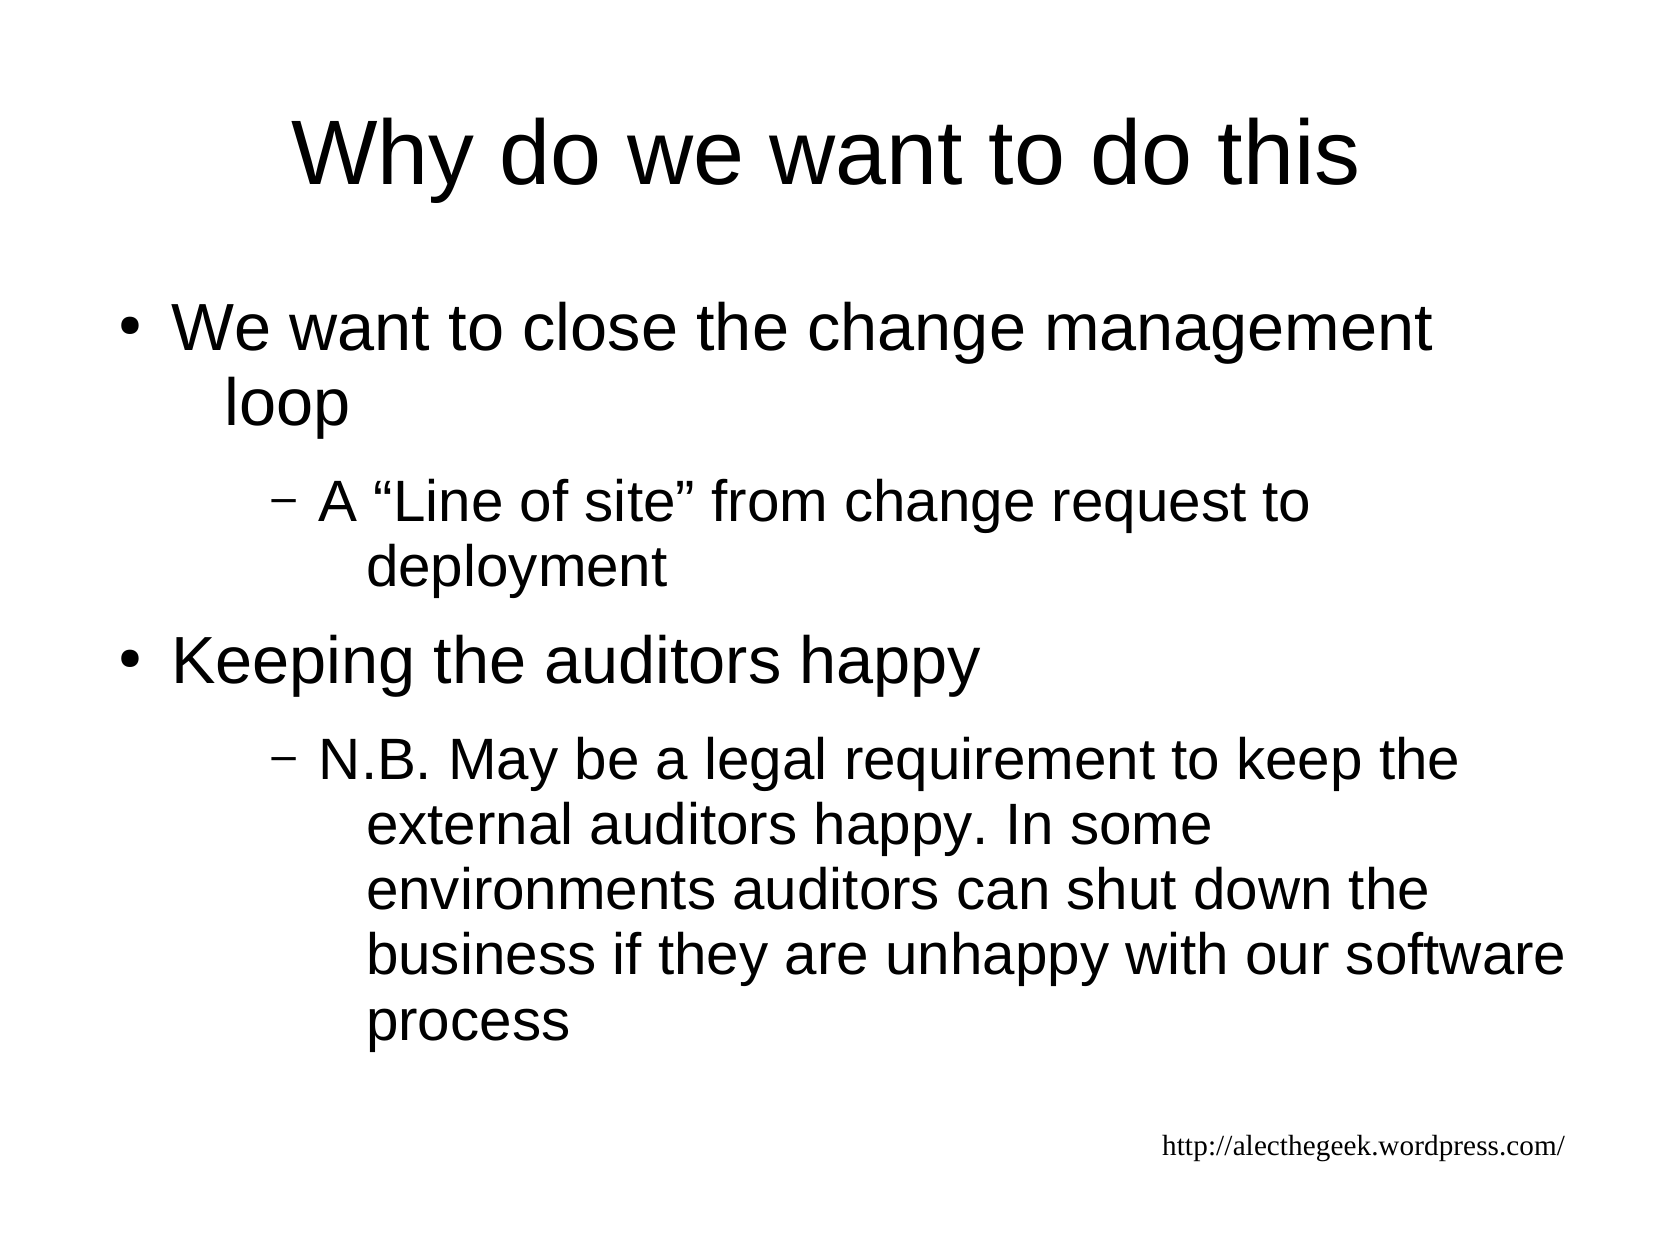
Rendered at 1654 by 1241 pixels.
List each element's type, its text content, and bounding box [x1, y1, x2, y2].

list We want to close the change management loop A “Line of site” from change request to deployment Keeping the auditors happy N.B. May be a legal requirement to keep the external auditors happy. In some environments auditors can shut down the business if they are unhappy with our software process [82, 290, 1571, 1109]
title Why do we want to do this [82, 49, 1571, 257]
